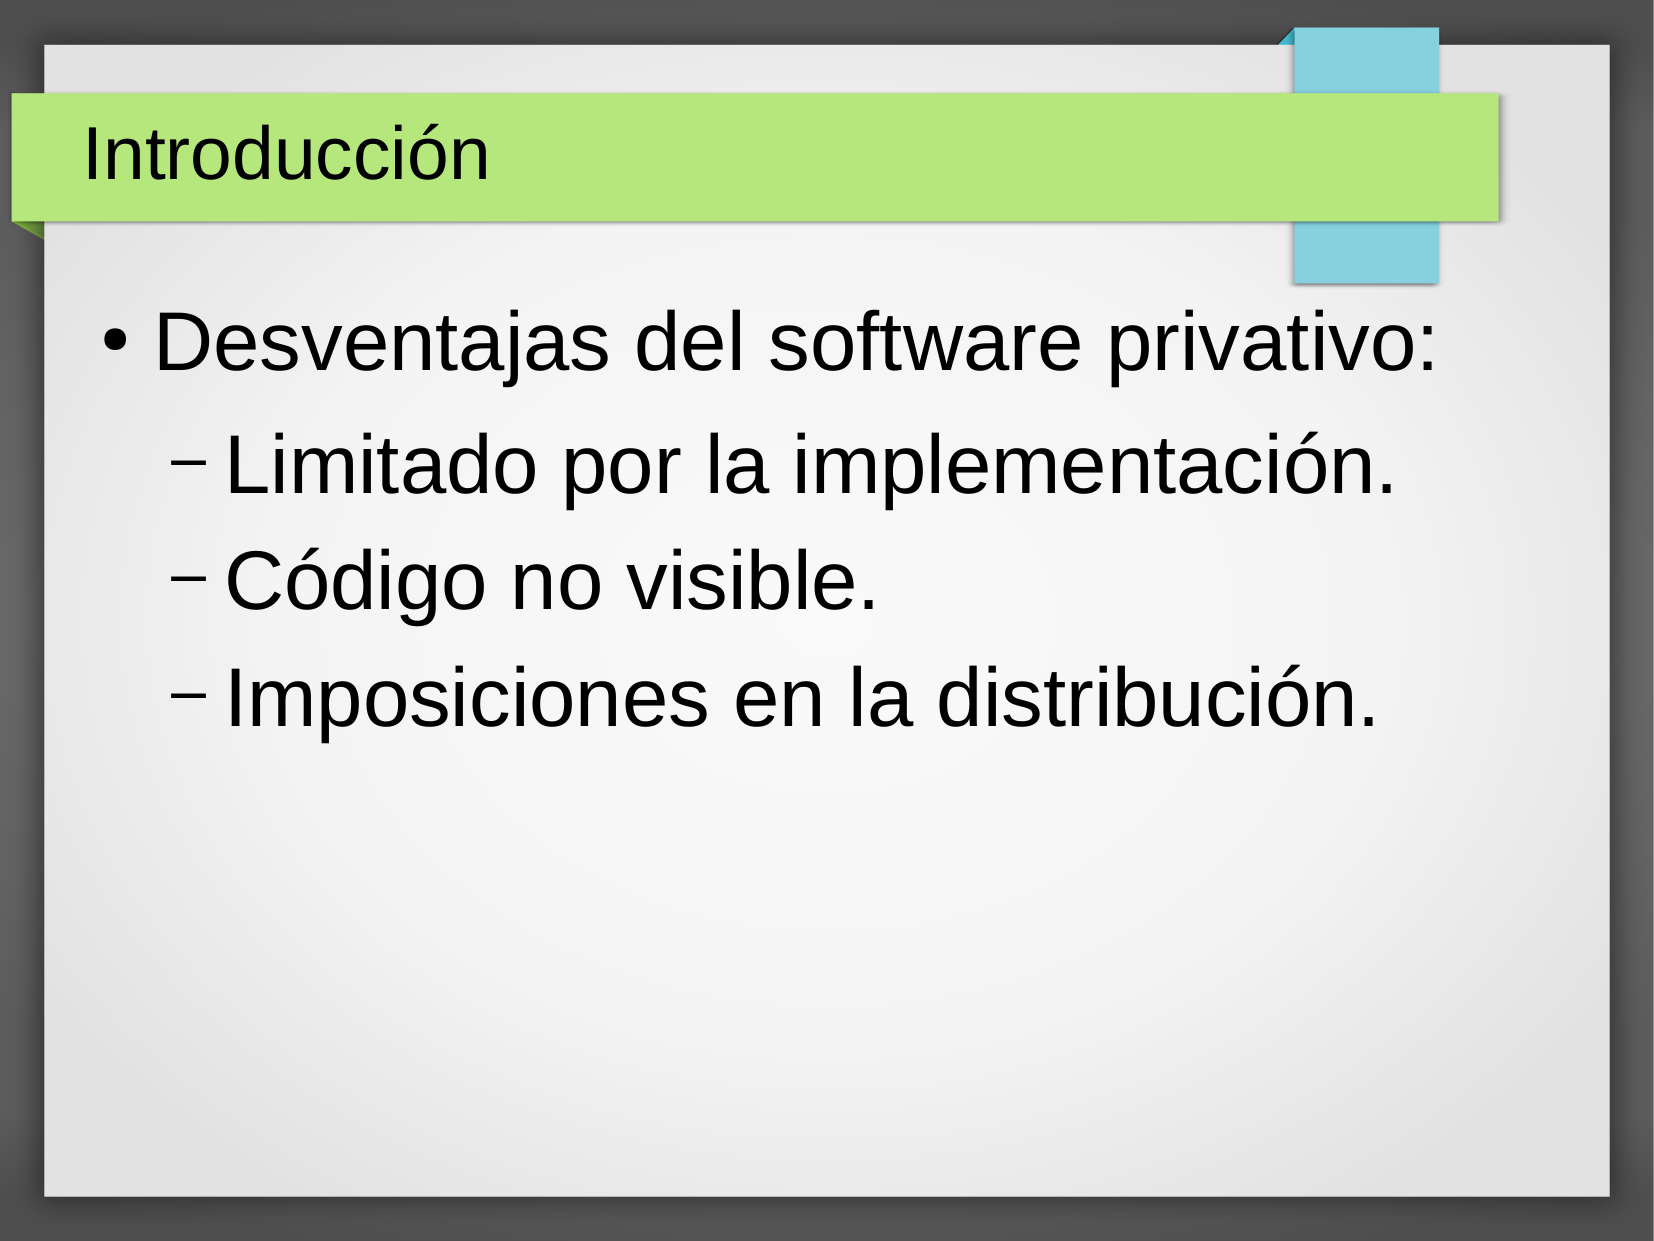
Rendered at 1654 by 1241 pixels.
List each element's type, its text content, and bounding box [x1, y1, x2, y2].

title Introducción [82, 94, 1264, 213]
picture [0, 0, 1654, 1241]
list Desventajas del software privativo: Limitado por la implementación. Código no visible. Imposiciones en la distribución. [82, 295, 1571, 1015]
